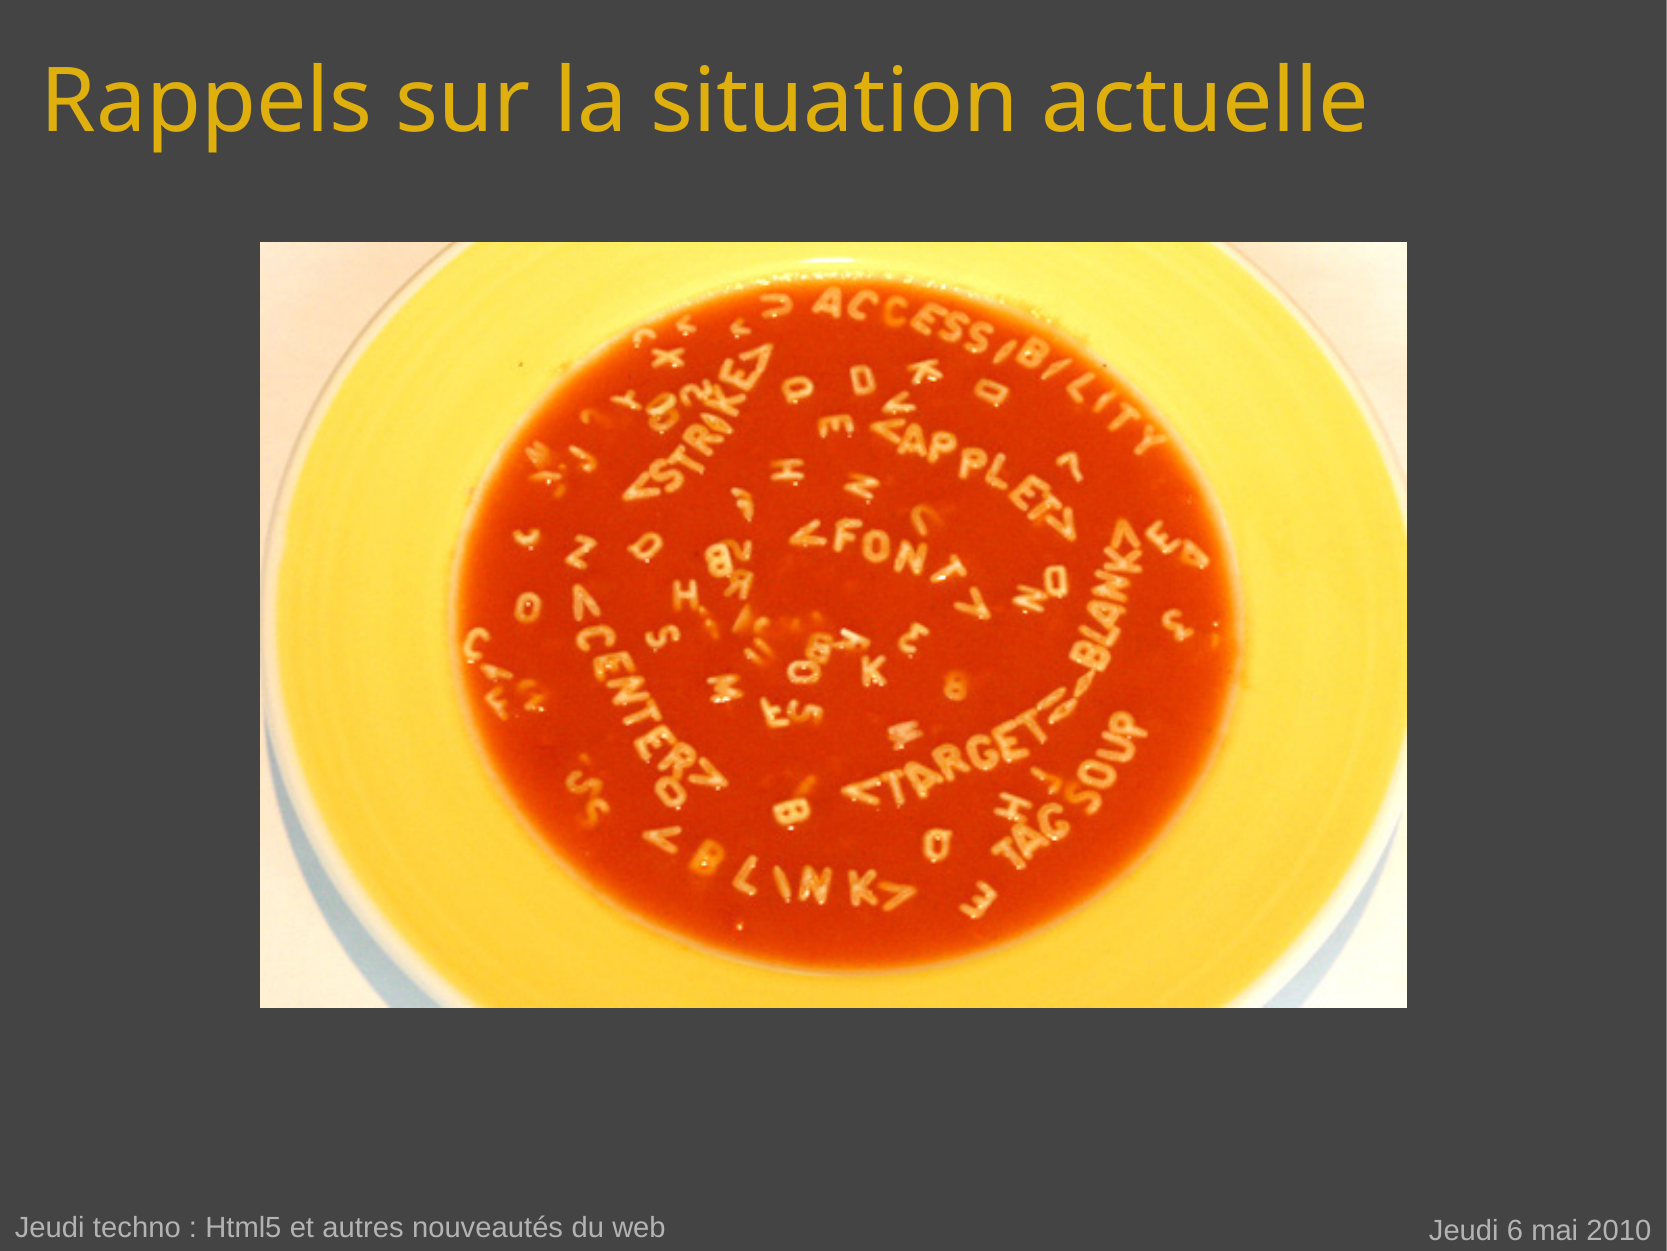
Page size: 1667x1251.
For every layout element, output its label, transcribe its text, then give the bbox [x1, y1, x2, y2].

title Rappels sur la situation actuelle [40, 50, 1627, 201]
picture [0, 0, 1667, 1251]
